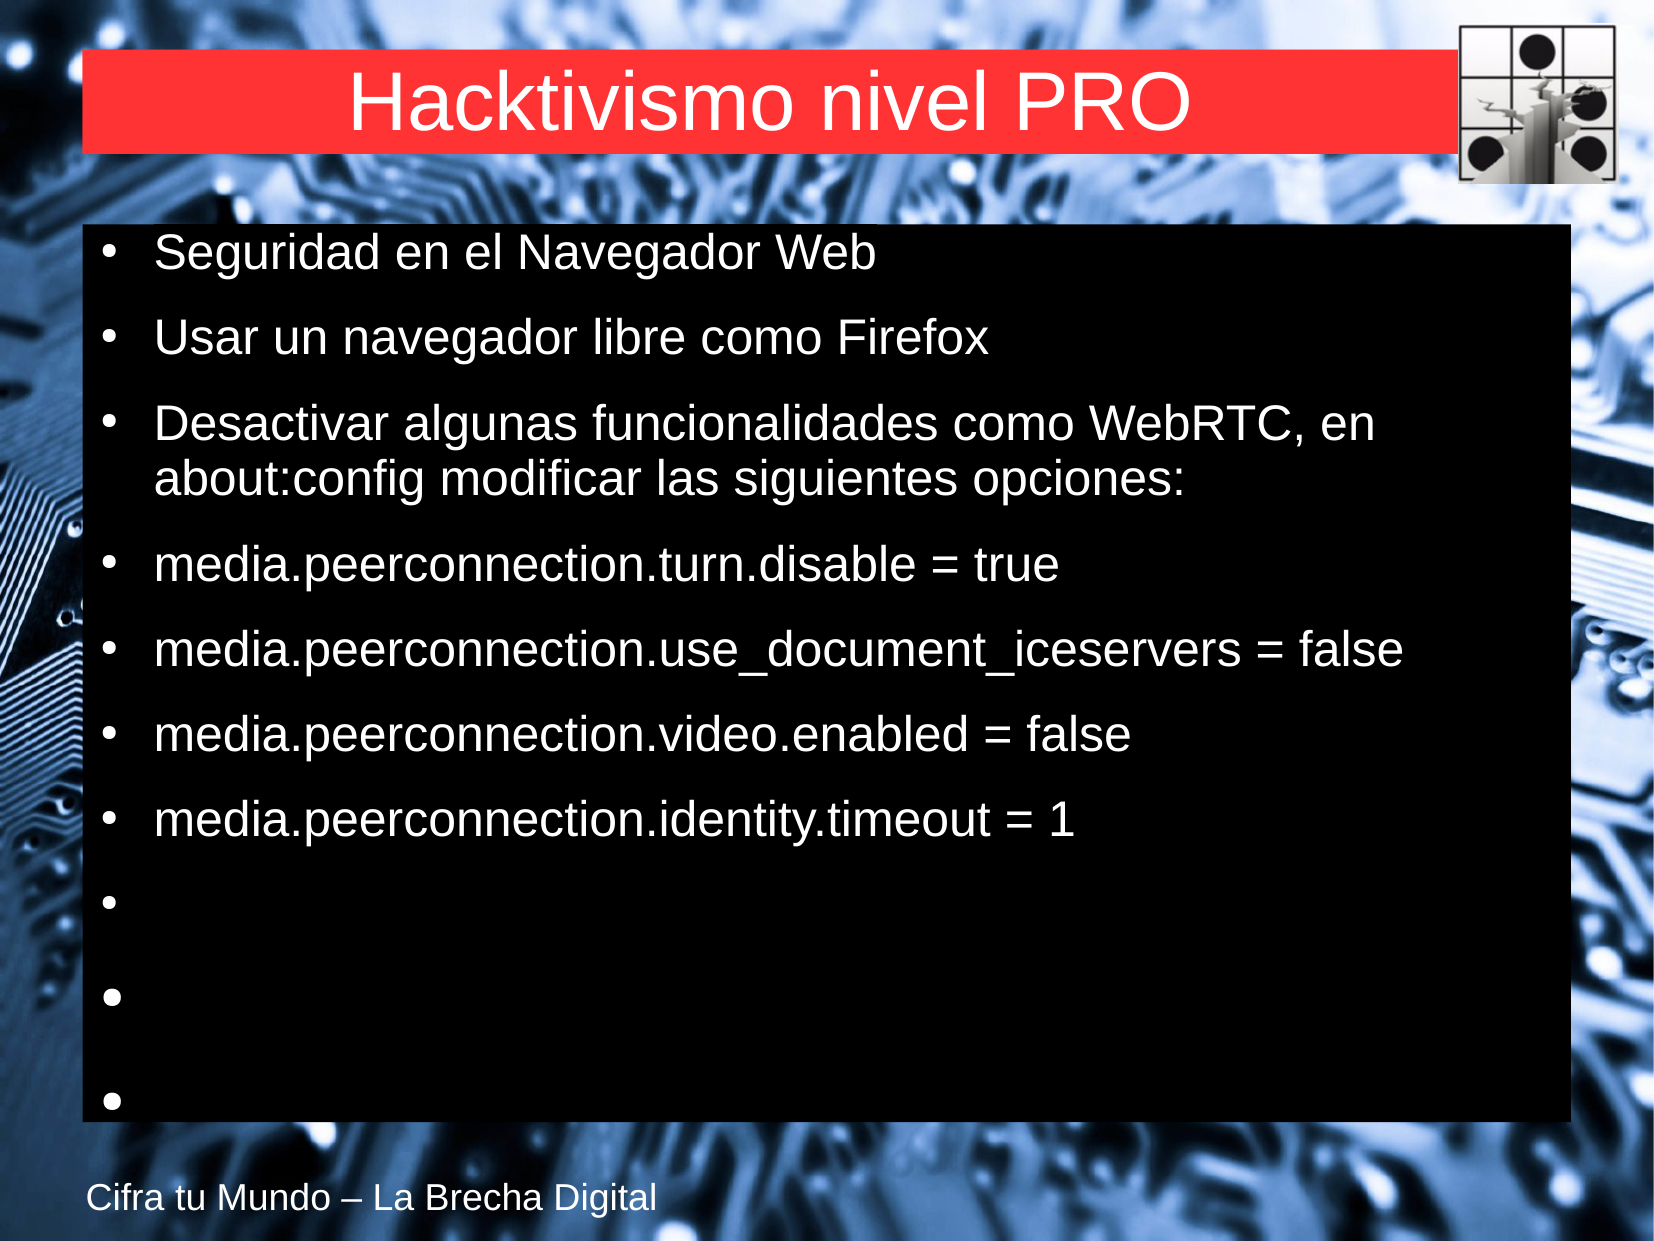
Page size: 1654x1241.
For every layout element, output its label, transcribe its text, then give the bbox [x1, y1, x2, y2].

text_box Cifra tu Mundo – La Brecha Digital [70, 1169, 1453, 1226]
title Hacktivismo nivel PRO [82, 49, 1458, 154]
picture [0, 0, 1654, 1241]
list Seguridad en el Navegador Web Usar un navegador libre como Firefox Desactivar algunas funcionalidades como WebRTC, en about:config modificar las siguientes opciones: media.peerconnection.turn.disable = true media.peerconnection.use_document_iceservers = false media.peerconnection.video.enabled = false media.peerconnection.identity.timeout = 1 [82, 224, 1571, 1123]
